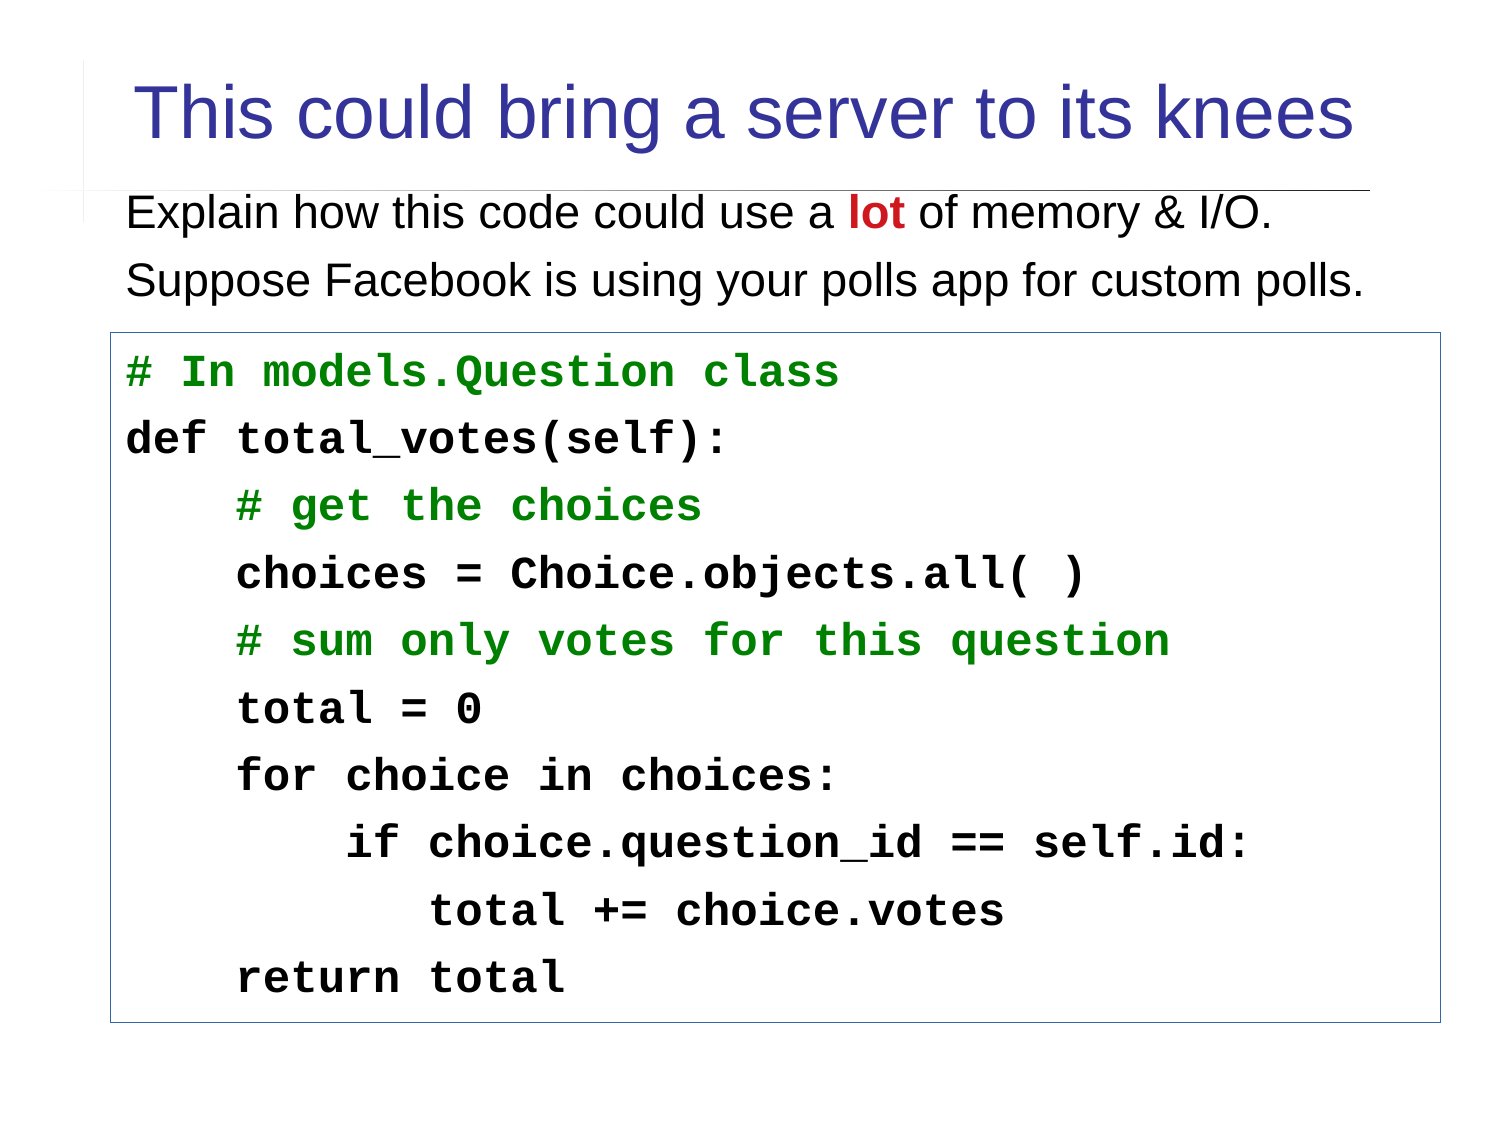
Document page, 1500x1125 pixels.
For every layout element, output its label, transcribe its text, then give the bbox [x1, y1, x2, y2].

list Explain how this code could use a lot of memory & I/O. Suppose Facebook is using your polls app for custom polls. [110, 173, 1400, 315]
title This could bring a server to its knees [100, 42, 1389, 174]
list # In models.Question class def total_votes(self): # get the choices choices = Choice.objects.all( ) # sum only votes for this question total = 0 for choice in choices: if choice.question_id == self.id: total += choice.votes return total [110, 332, 1441, 1023]
